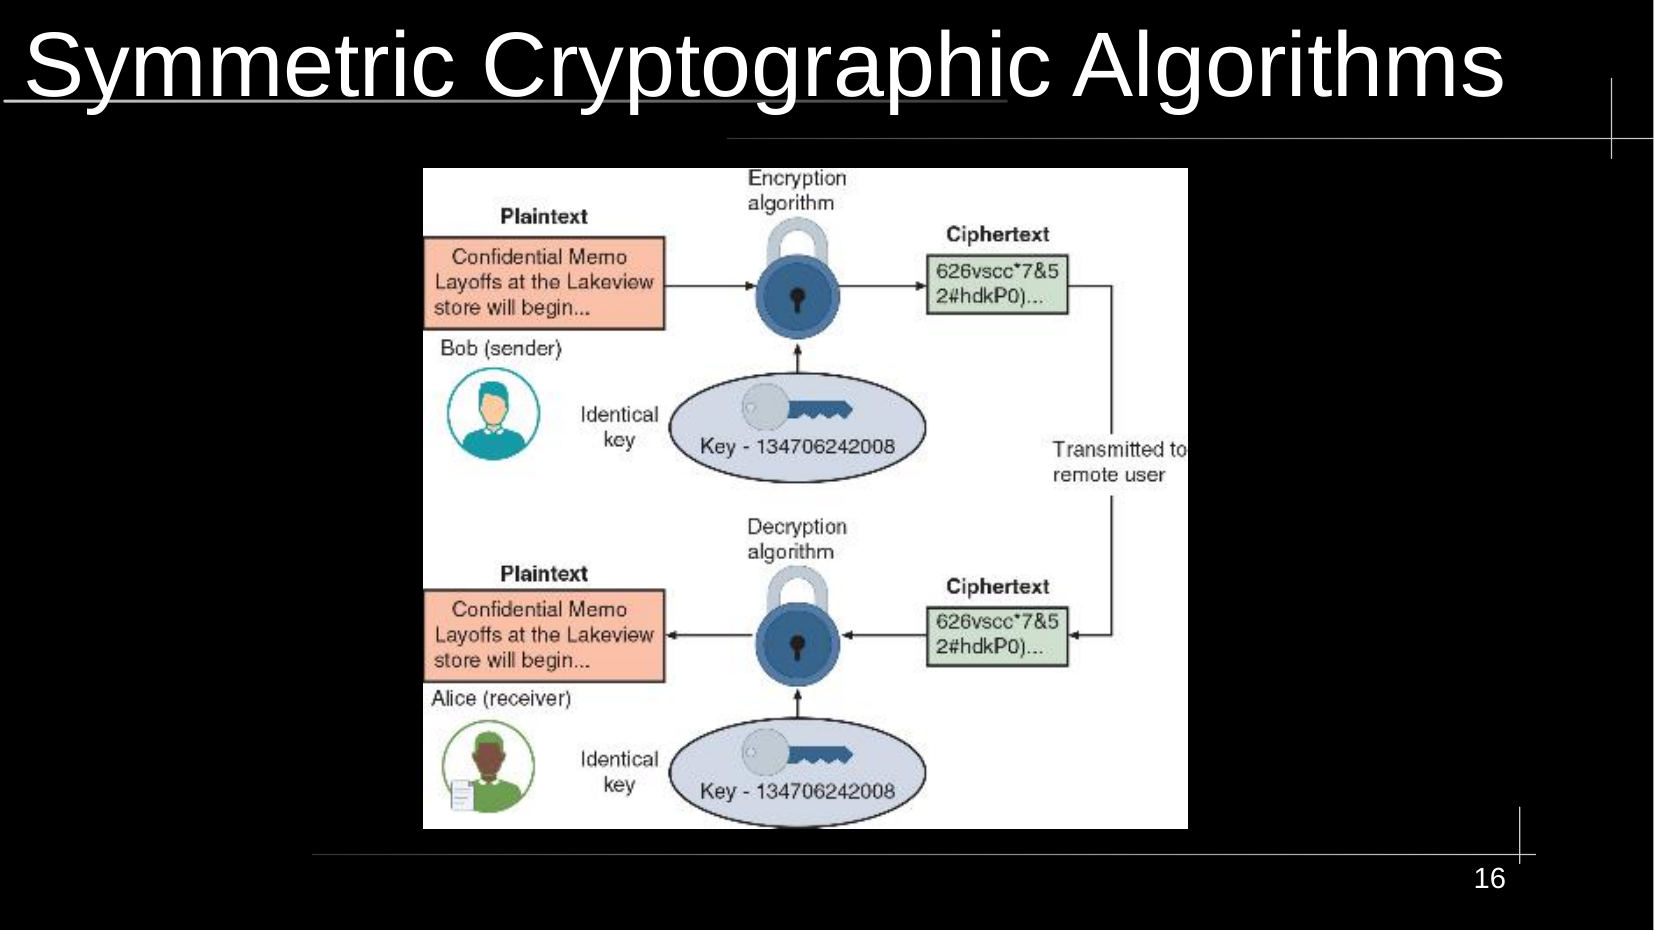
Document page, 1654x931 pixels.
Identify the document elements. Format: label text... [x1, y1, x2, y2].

picture [423, 168, 1188, 829]
title Symmetric Cryptographic Algorithms [23, 11, 1589, 119]
